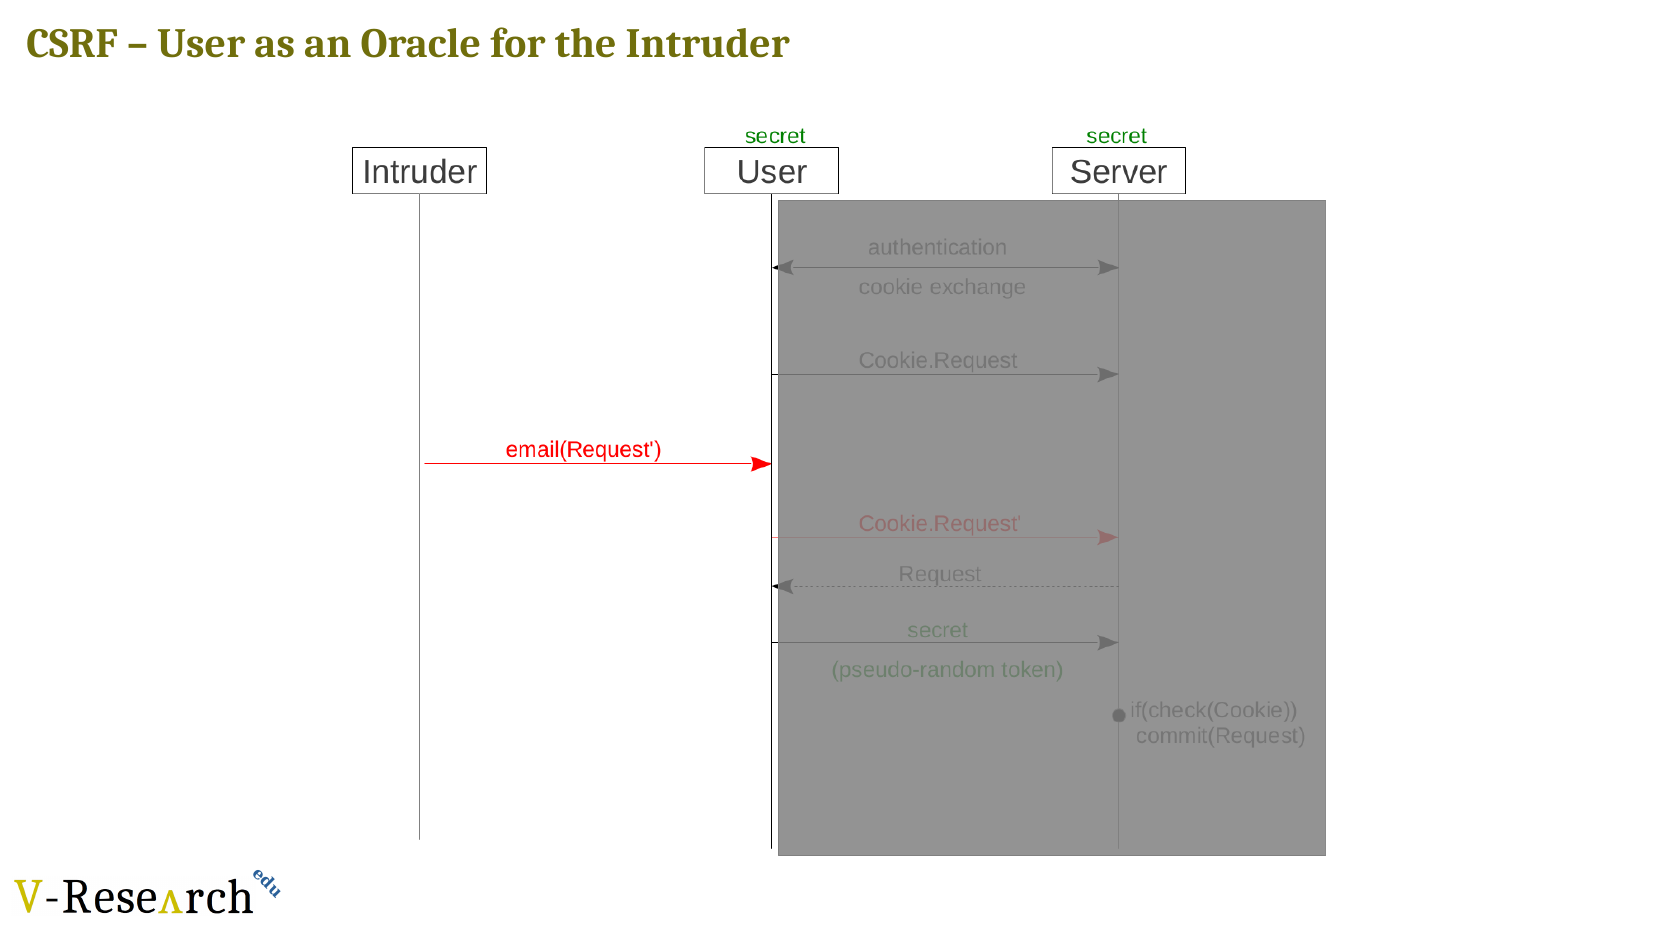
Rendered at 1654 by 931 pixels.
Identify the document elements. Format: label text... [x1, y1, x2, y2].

picture [11, 876, 255, 916]
picture [342, 123, 1335, 863]
text_box CSRF – User as an Oracle for the Intruder [11, 12, 1193, 77]
text_box edu [222, 847, 333, 931]
